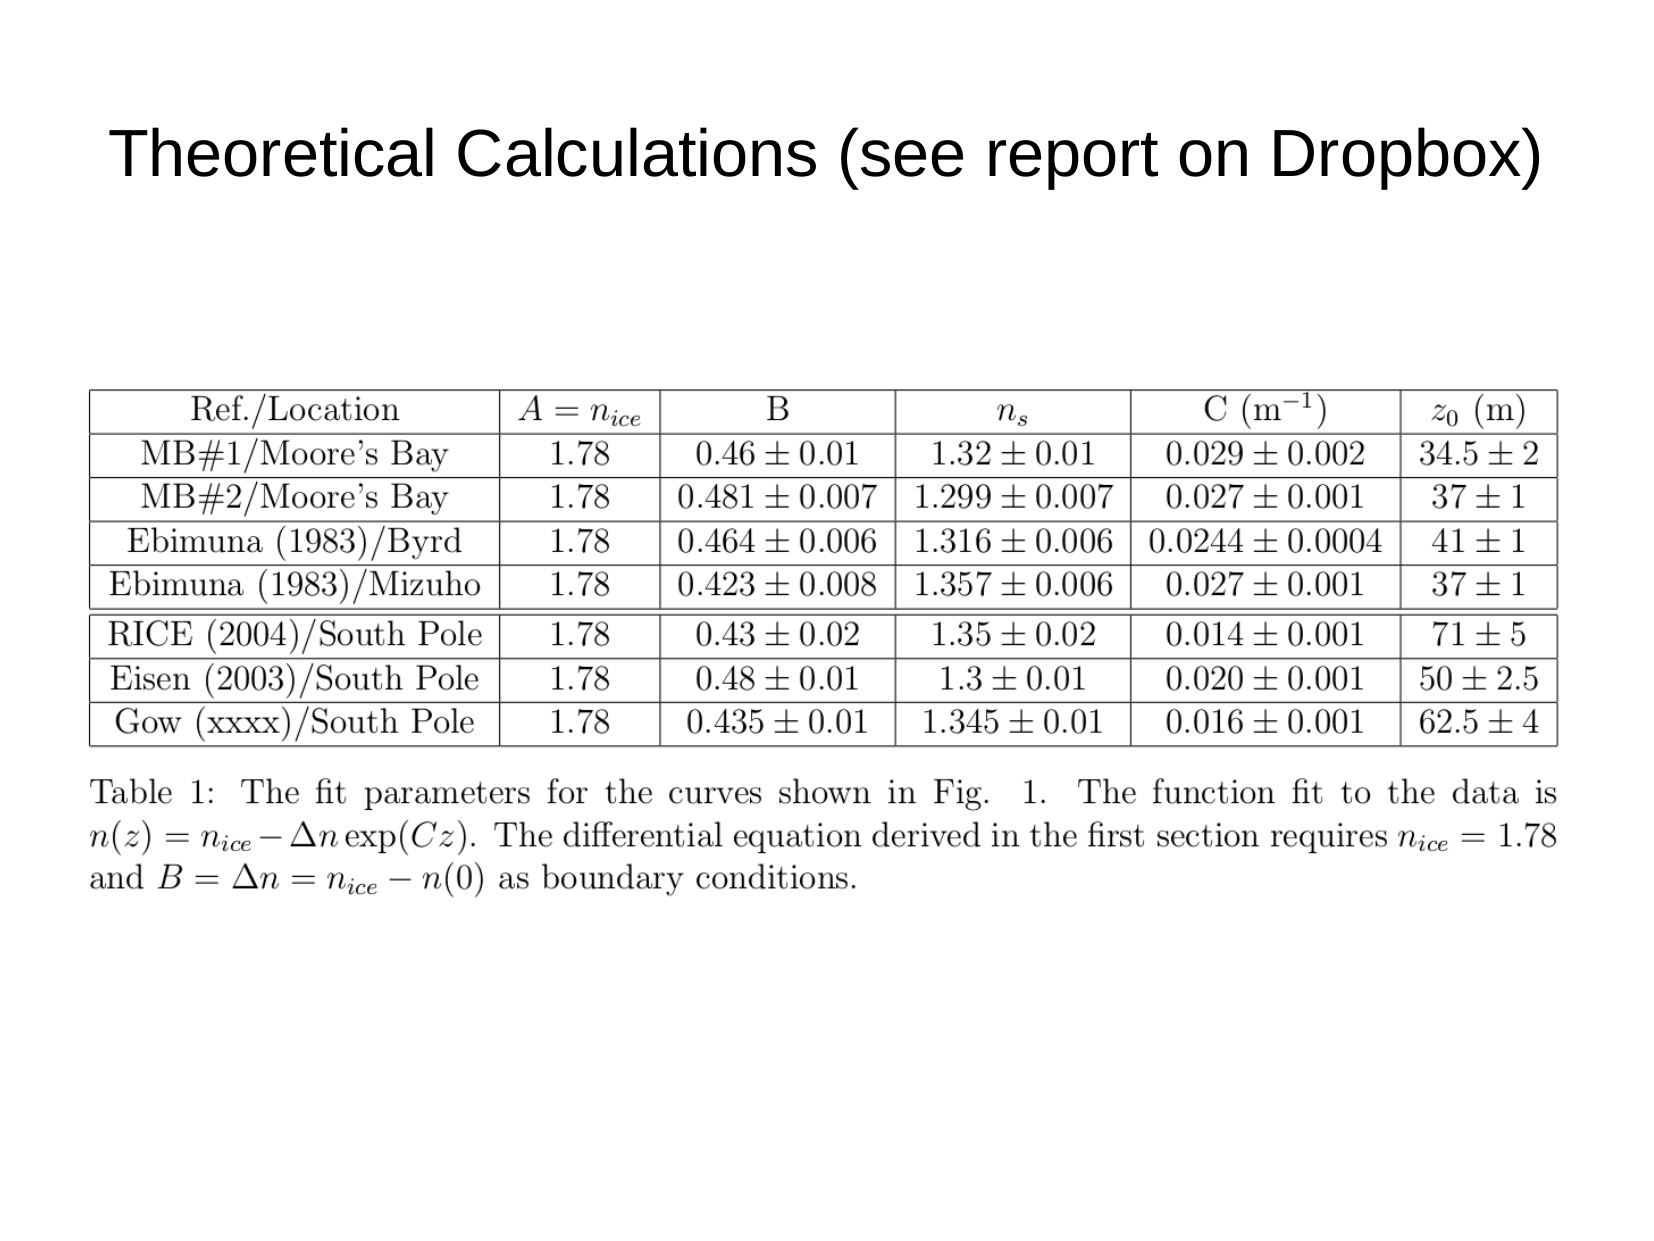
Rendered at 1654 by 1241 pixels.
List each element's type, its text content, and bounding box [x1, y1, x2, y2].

title Theoretical Calculations (see report on Dropbox) [82, 49, 1571, 257]
picture [80, 377, 1571, 902]
